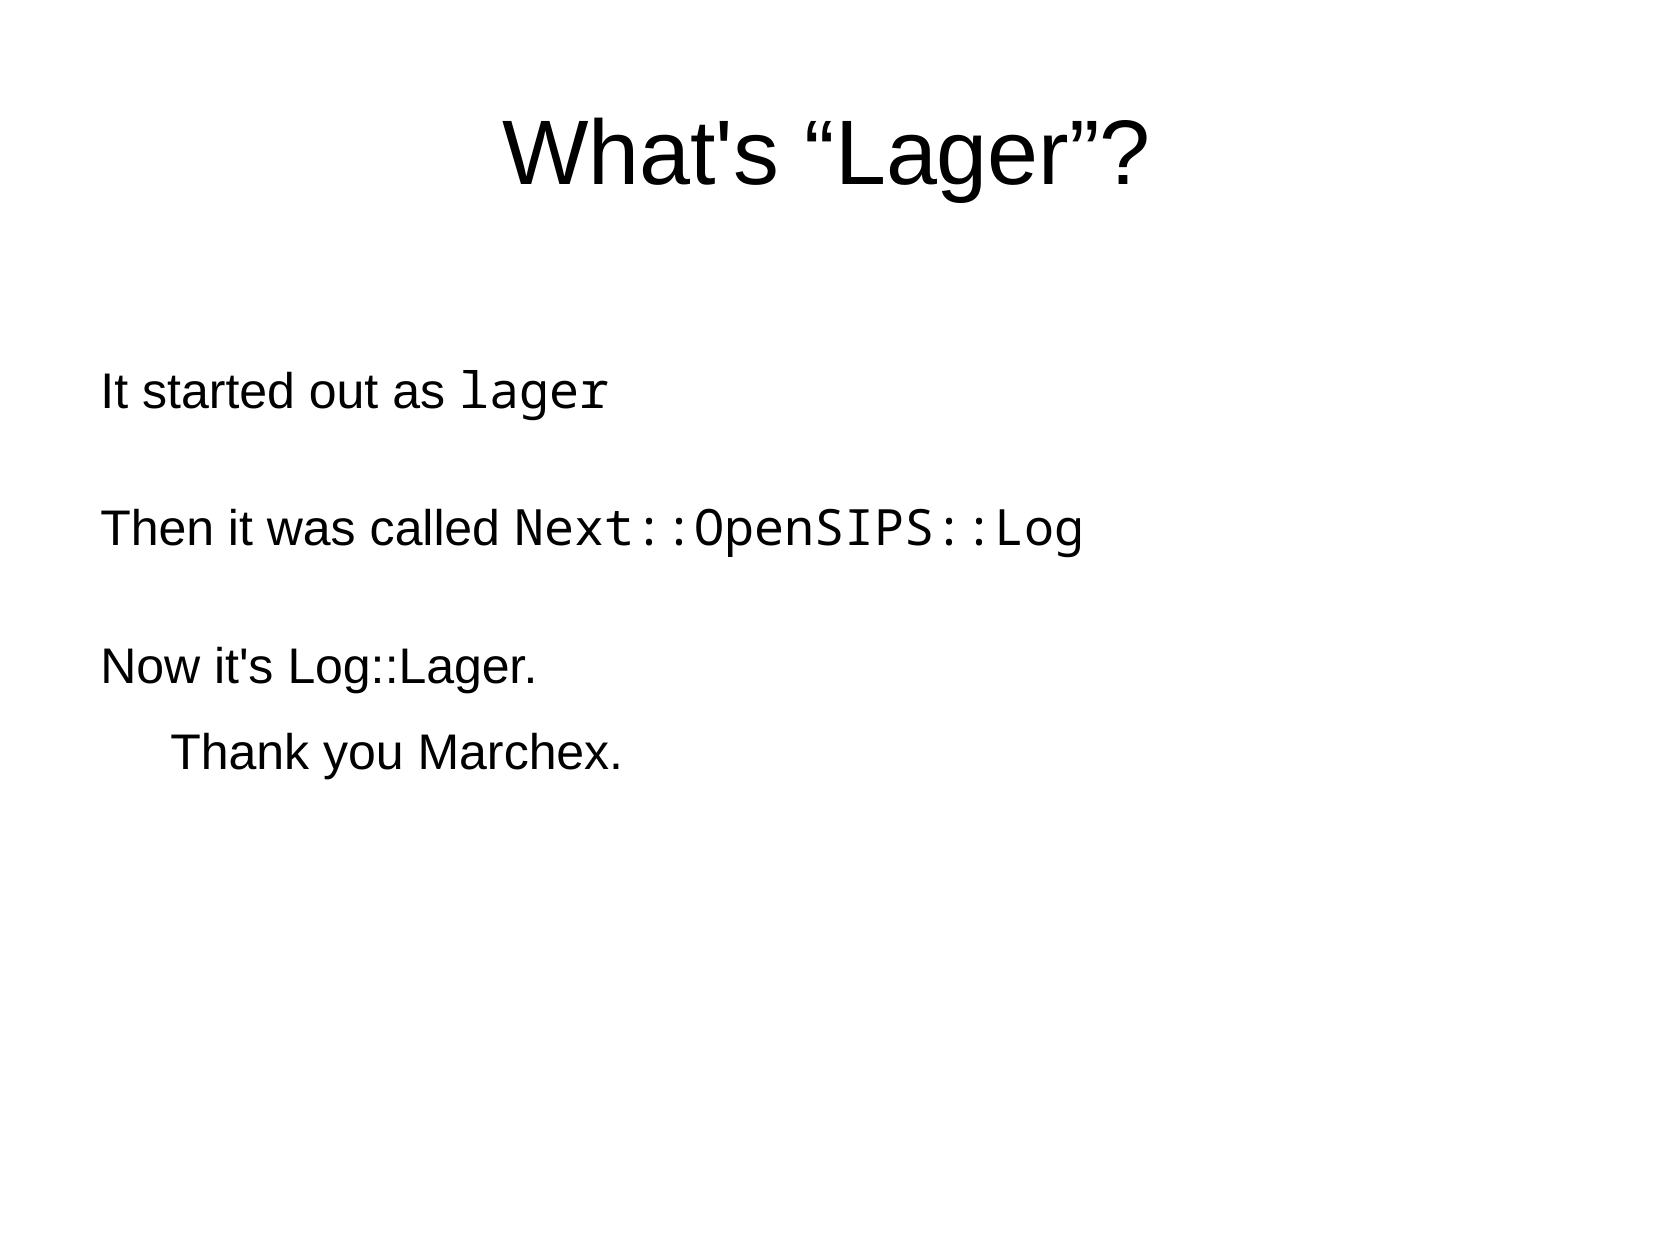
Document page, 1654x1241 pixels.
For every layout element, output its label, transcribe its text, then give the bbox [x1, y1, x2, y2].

list Now it's Log::Lager. Thank you Marchex. [82, 638, 1571, 814]
list Then it was called Next::OpenSIPS::Log [82, 491, 1571, 567]
title What's “Lager”? [82, 49, 1571, 257]
list It started out as lager [82, 355, 1571, 440]
